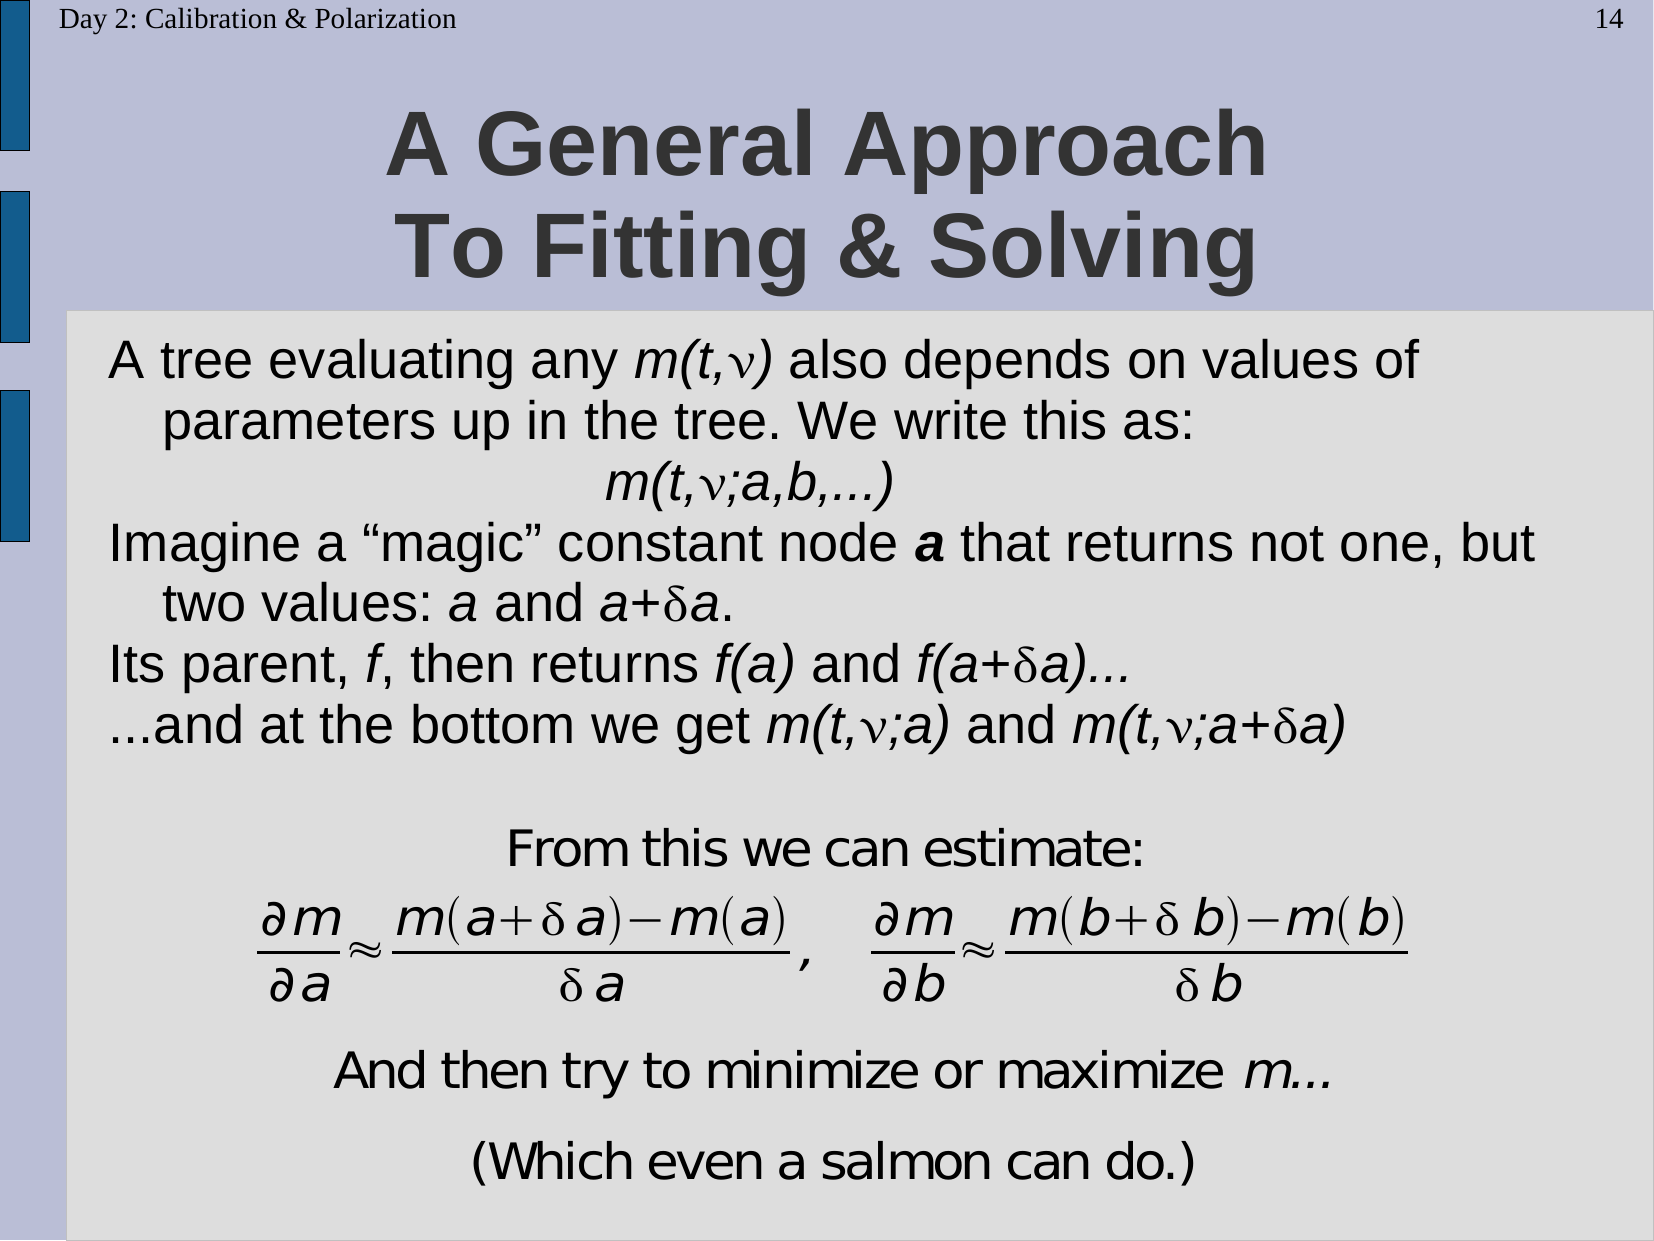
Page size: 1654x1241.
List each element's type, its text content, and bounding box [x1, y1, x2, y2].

chart [248, 797, 1418, 1241]
list A tree evaluating any m(t,) also depends on values of parameters up in the tree. We write this as: m(t,;a,b,...) Imagine a “magic” constant node a that returns not one, but two values: a and a+a. Its parent, f, then returns f(a) and f(a+a)... ...and at the bottom we get m(t,;a) and m(t,;a+a) [91, 330, 1622, 827]
title A General Approach To Fitting & Solving [121, 87, 1534, 302]
